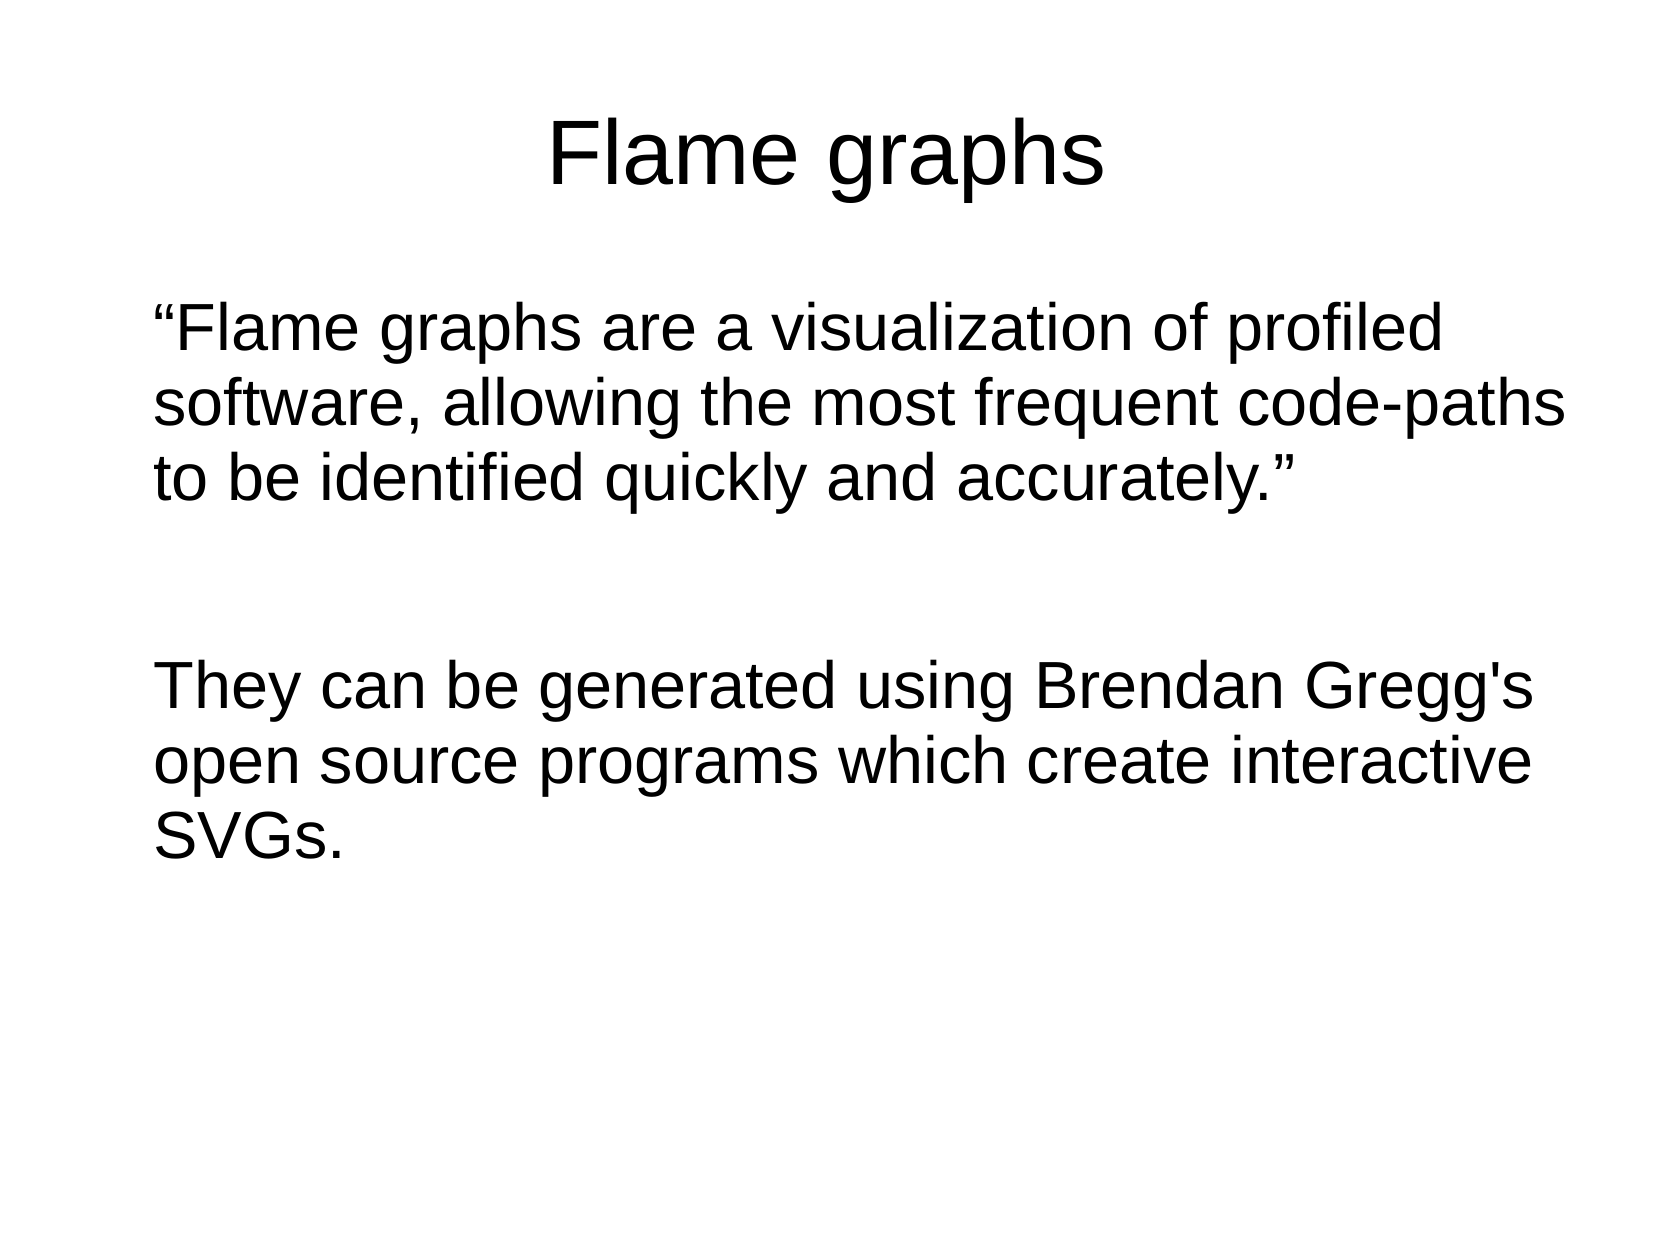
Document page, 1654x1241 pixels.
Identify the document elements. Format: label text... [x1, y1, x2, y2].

title Flame graphs [82, 49, 1571, 257]
list “Flame graphs are a visualization of profiled software, allowing the most frequent code-paths to be identified quickly and accurately.” They can be generated using Brendan Gregg's open source programs which create interactive SVGs. [82, 290, 1571, 1010]
